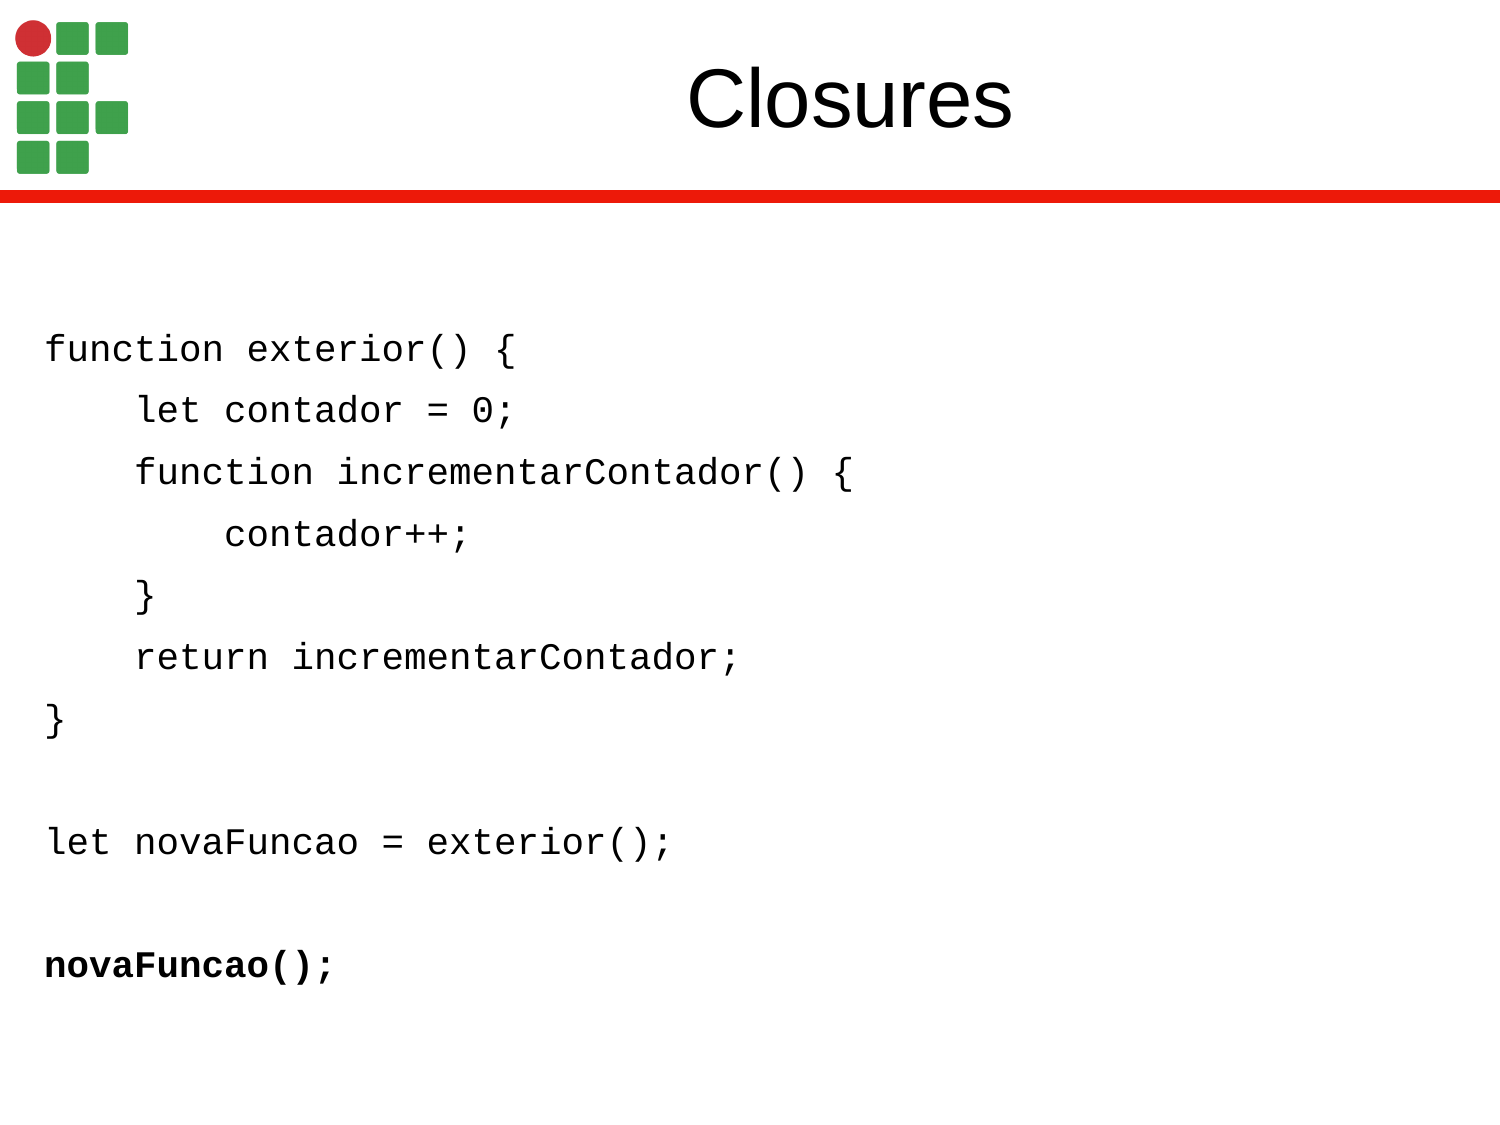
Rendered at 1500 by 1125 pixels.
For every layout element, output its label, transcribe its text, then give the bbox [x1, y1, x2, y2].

list function exterior() { let contador = 0; function incrementarContador() { contador++; } return incrementarContador; } let novaFuncao = exterior(); novaFuncao(); [29, 207, 1471, 1087]
title Closures [230, 0, 1471, 202]
picture [14, 16, 130, 178]
